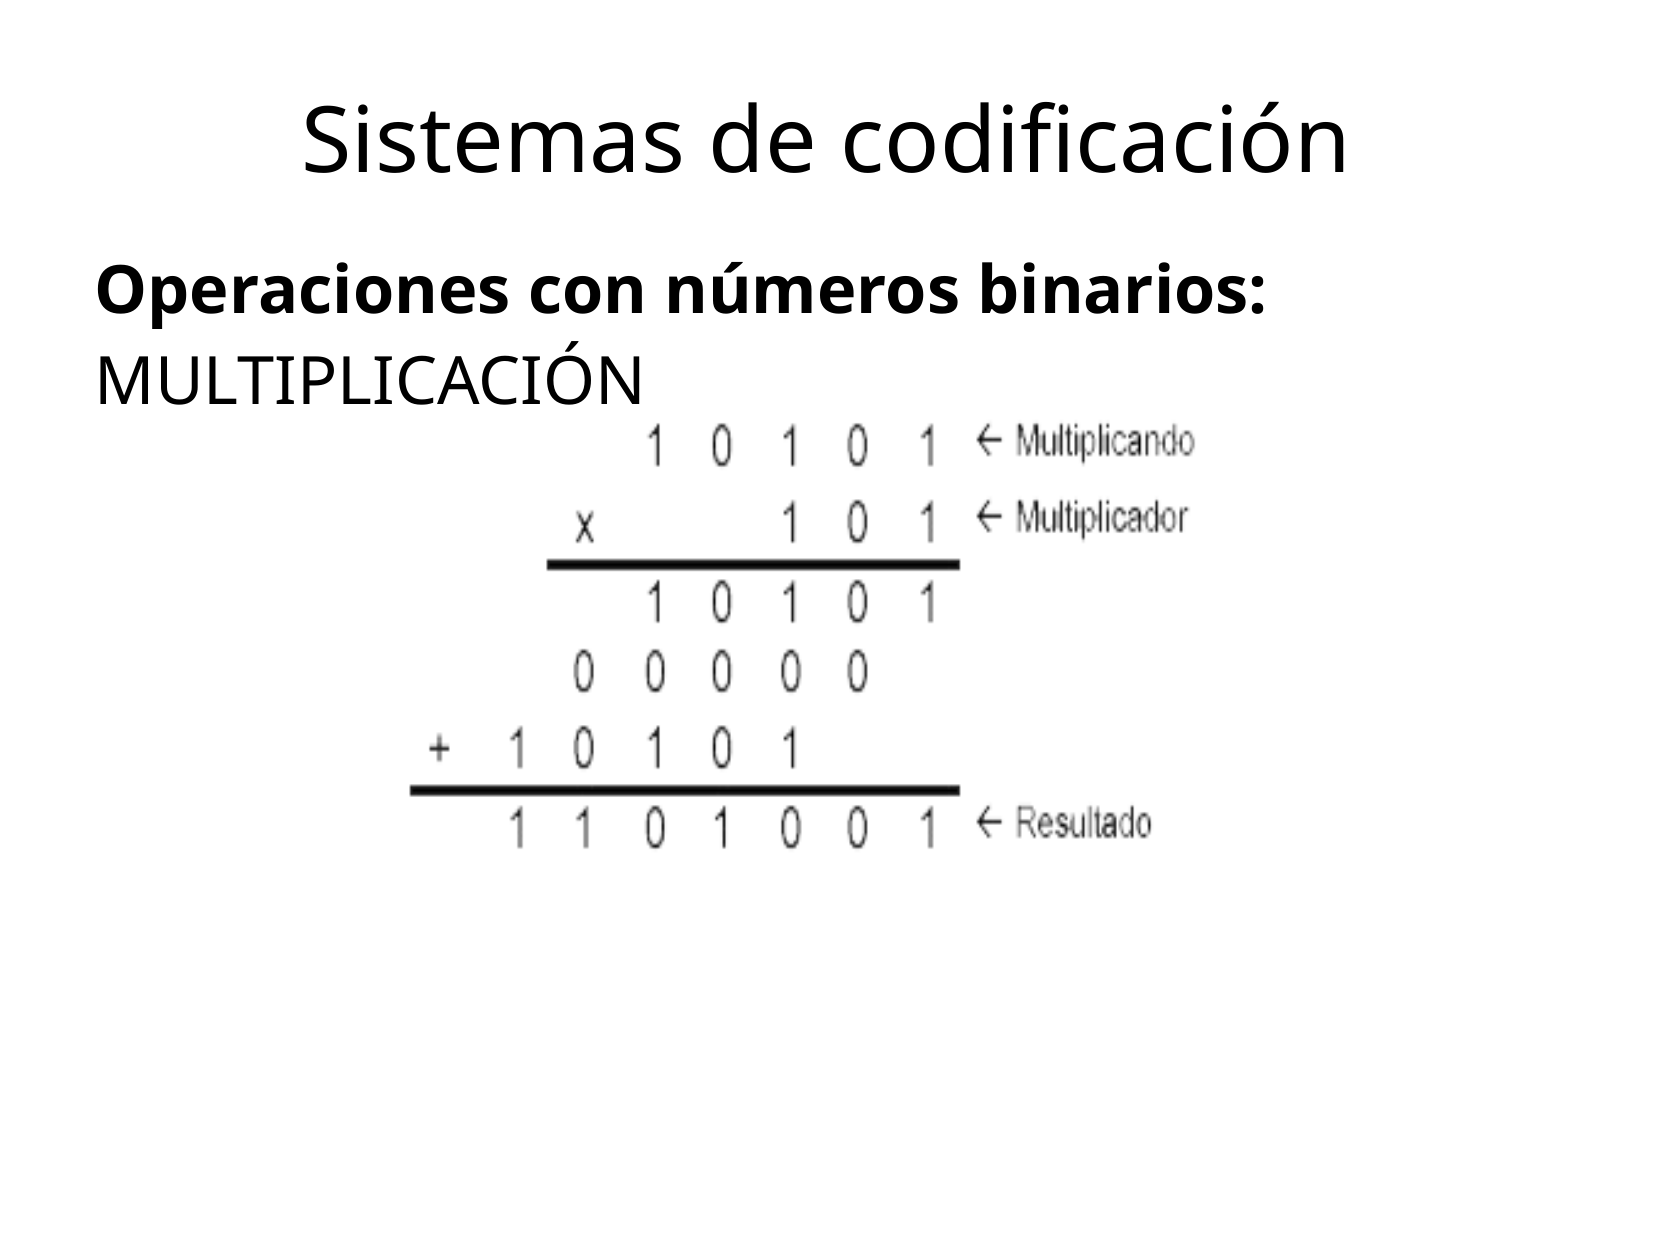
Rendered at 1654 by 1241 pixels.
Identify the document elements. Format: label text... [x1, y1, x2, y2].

list Operaciones con números binarios: MULTIPLICACIÓN [94, 242, 1654, 1086]
title Sistemas de codificación [82, 49, 1571, 225]
picture [401, 408, 1205, 863]
